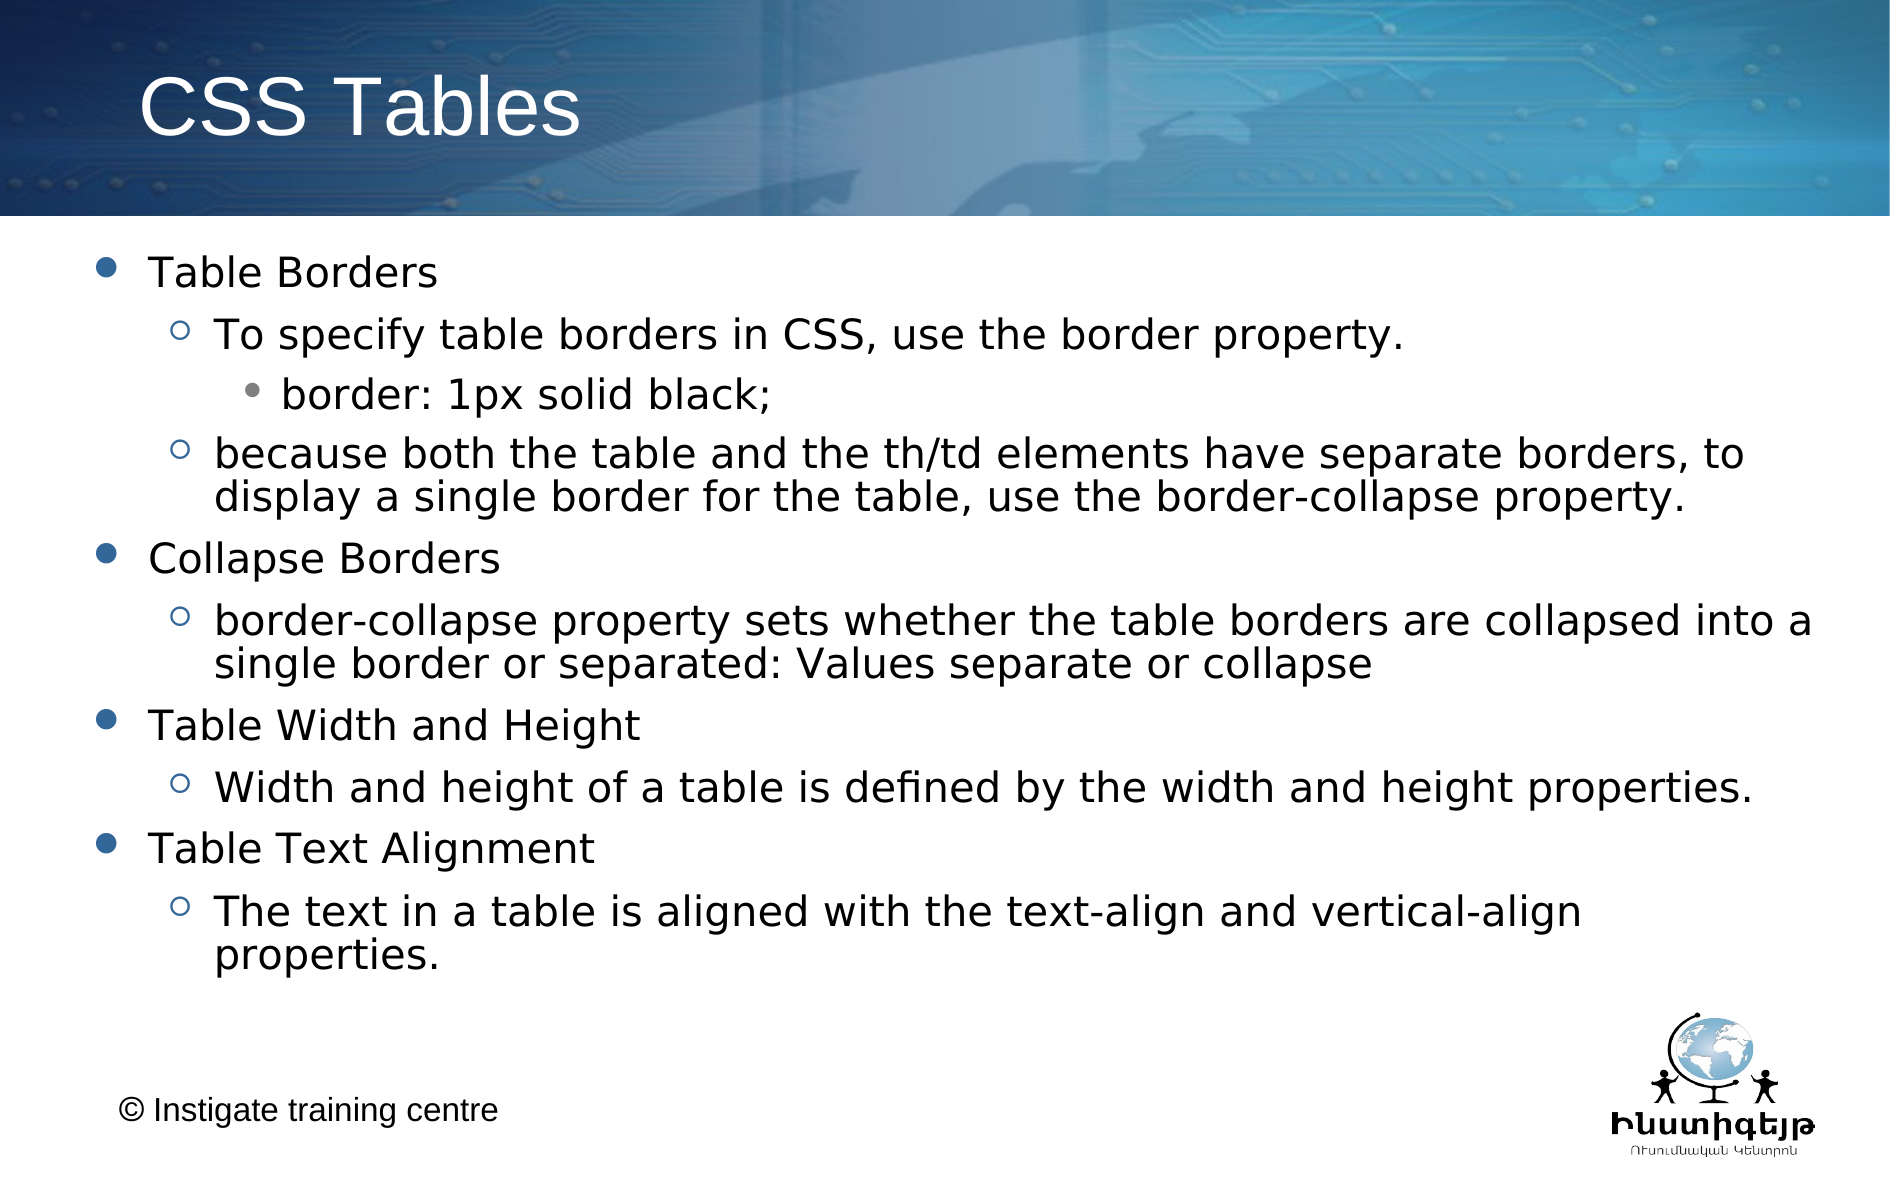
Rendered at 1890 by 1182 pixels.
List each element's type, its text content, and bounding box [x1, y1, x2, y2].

list Table Borders To specify table borders in CSS, use the border property. border: 1px solid black; because both the table and the th/td elements have separate borders, to display a single border for the table, use the border-collapse property. Collapse Borders border-collapse property sets whether the table borders are collapsed into a single border or separated: Values separate or collapse Table Width and Height Width and height of a table is defined by the width and height properties. Table Text Alignment The text in a table is aligned with the text-align and vertical-align properties. [93, 252, 1820, 277]
picture [0, 0, 1890, 216]
text_box CSS Tables [138, 82, 1801, 95]
picture [1612, 1012, 1815, 1157]
